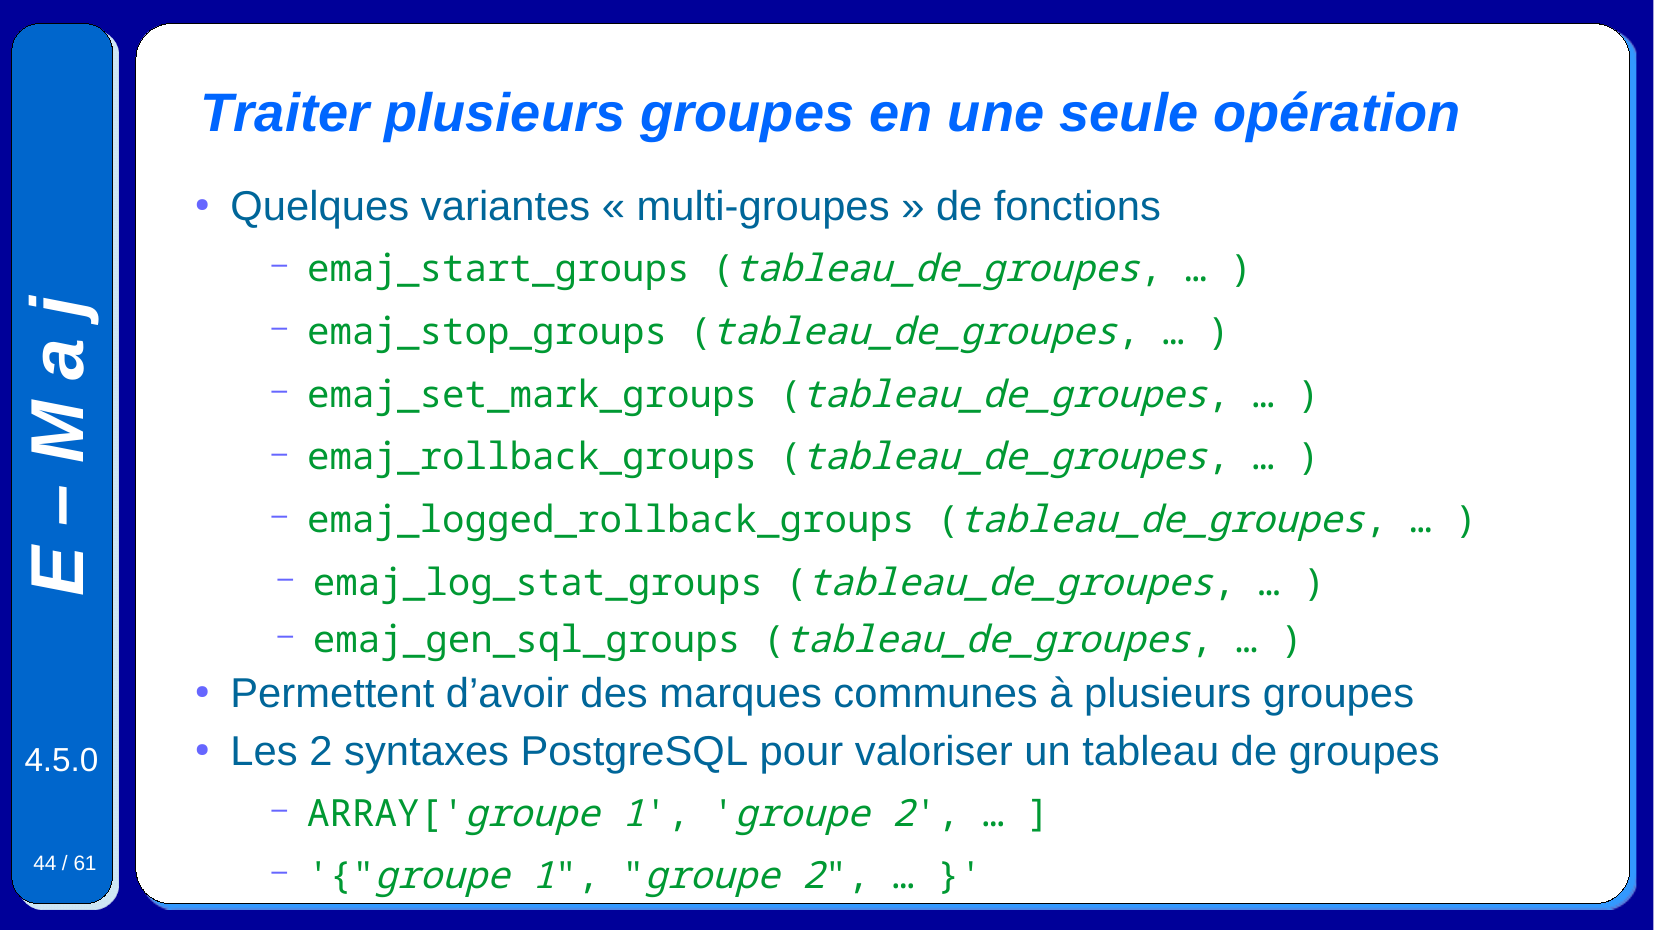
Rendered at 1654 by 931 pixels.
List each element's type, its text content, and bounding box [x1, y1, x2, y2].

list Quelques variantes « multi-groupes » de fonctions emaj_start_groups (tableau_de_groupes, … ) emaj_stop_groups (tableau_de_groupes, … ) emaj_set_mark_groups (tableau_de_groupes, … ) emaj_rollback_groups (tableau_de_groupes, … ) emaj_logged_rollback_groups (tableau_de_groupes, … ) emaj_log_stat_groups (tableau_de_groupes, … ) emaj_gen_sql_groups (tableau_de_groupes, … ) Permettent d’avoir des marques communes à plusieurs groupes Les 2 syntaxes PostgreSQL pour valoriser un tableau de groupes ARRAY['groupe 1', 'groupe 2', … ] '{"groupe 1", "groupe 2", … }' [177, 183, 1587, 882]
title Traiter plusieurs groupes en une seule opération [200, 34, 1575, 183]
